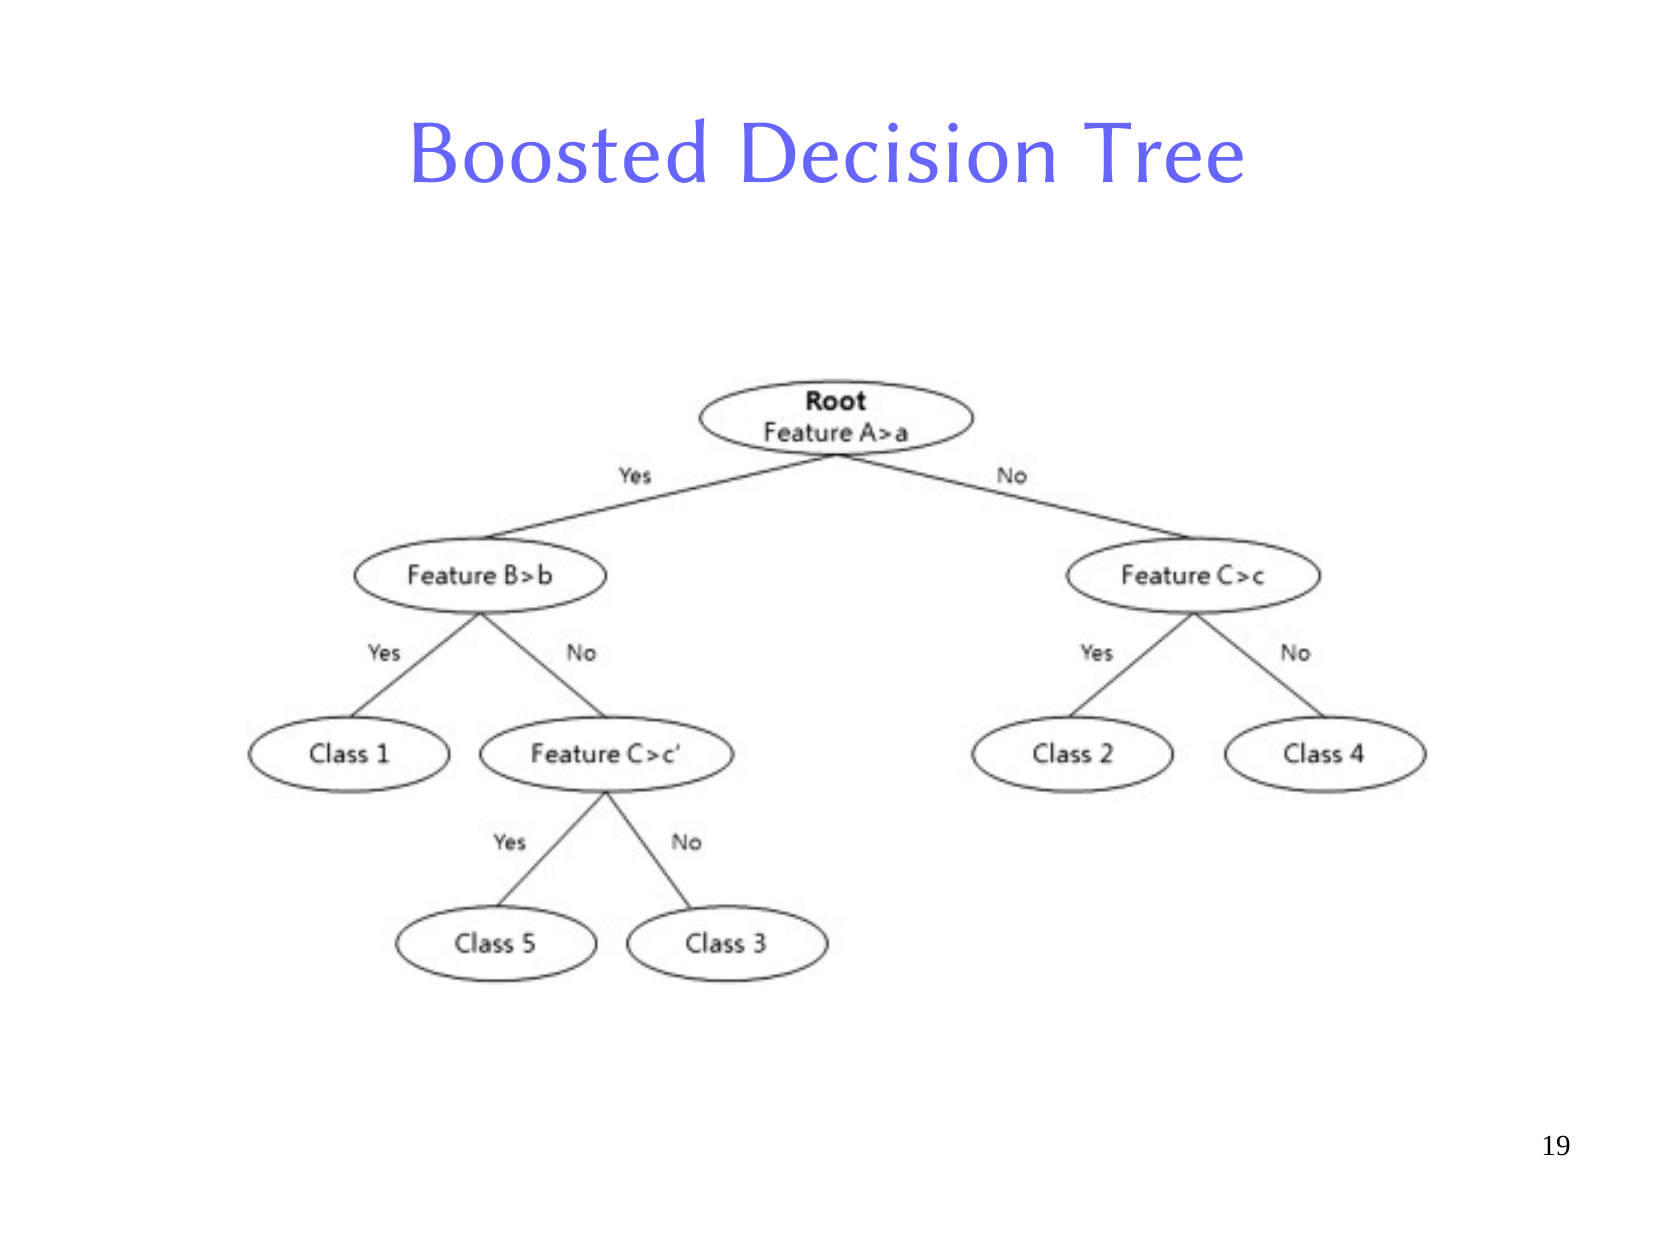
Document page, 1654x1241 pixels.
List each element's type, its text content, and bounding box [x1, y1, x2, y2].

picture [246, 377, 1430, 985]
title Boosted Decision Tree [82, 49, 1571, 257]
